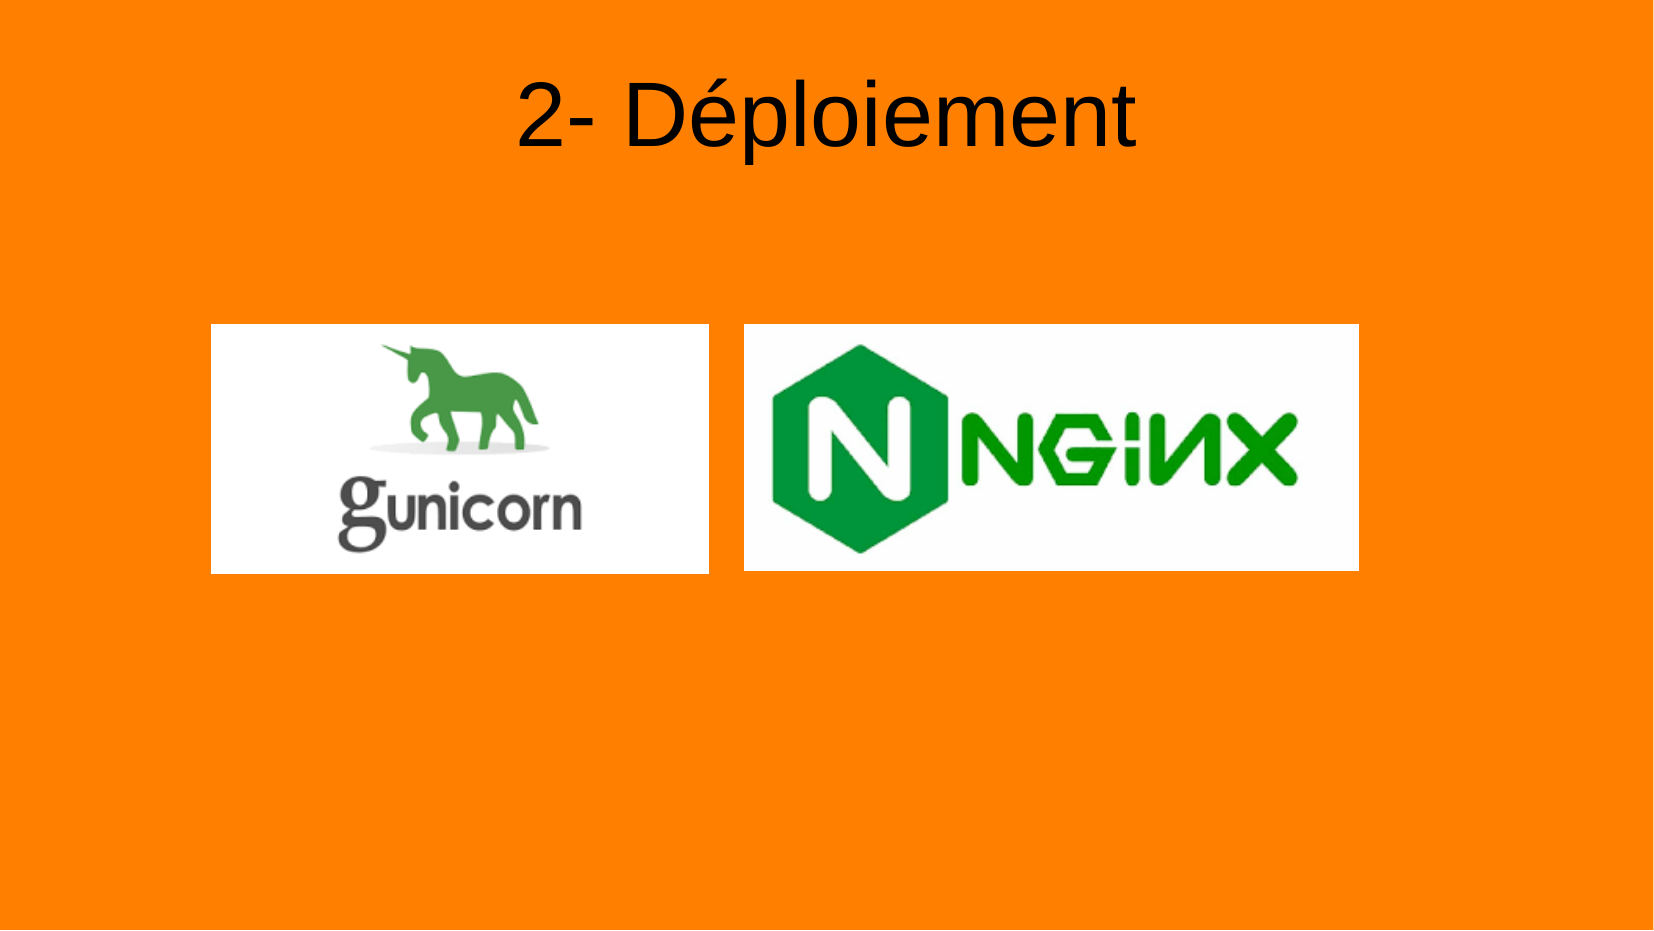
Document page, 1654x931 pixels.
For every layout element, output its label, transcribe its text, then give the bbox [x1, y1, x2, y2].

title 2- Déploiement [82, 37, 1571, 193]
picture [211, 324, 709, 574]
picture [744, 324, 1359, 571]
